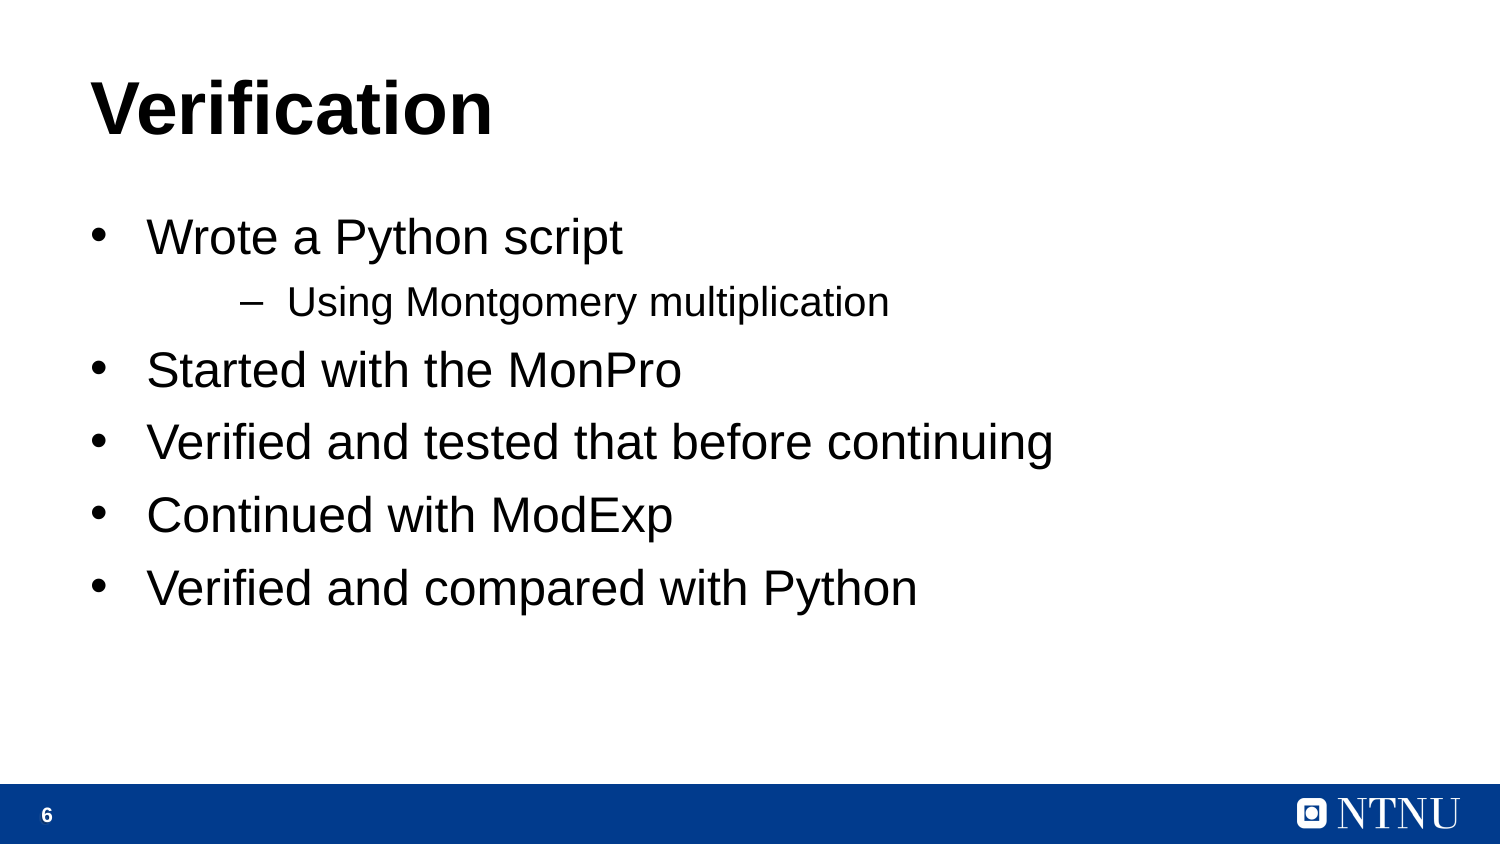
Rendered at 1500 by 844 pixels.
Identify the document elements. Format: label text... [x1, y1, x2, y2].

list Wrote a Python script Using Montgomery multiplication Started with the MonPro Verified and tested that before continuing Continued with ModExp Verified and compared with Python [75, 196, 1426, 754]
title Verification [75, 33, 1426, 175]
